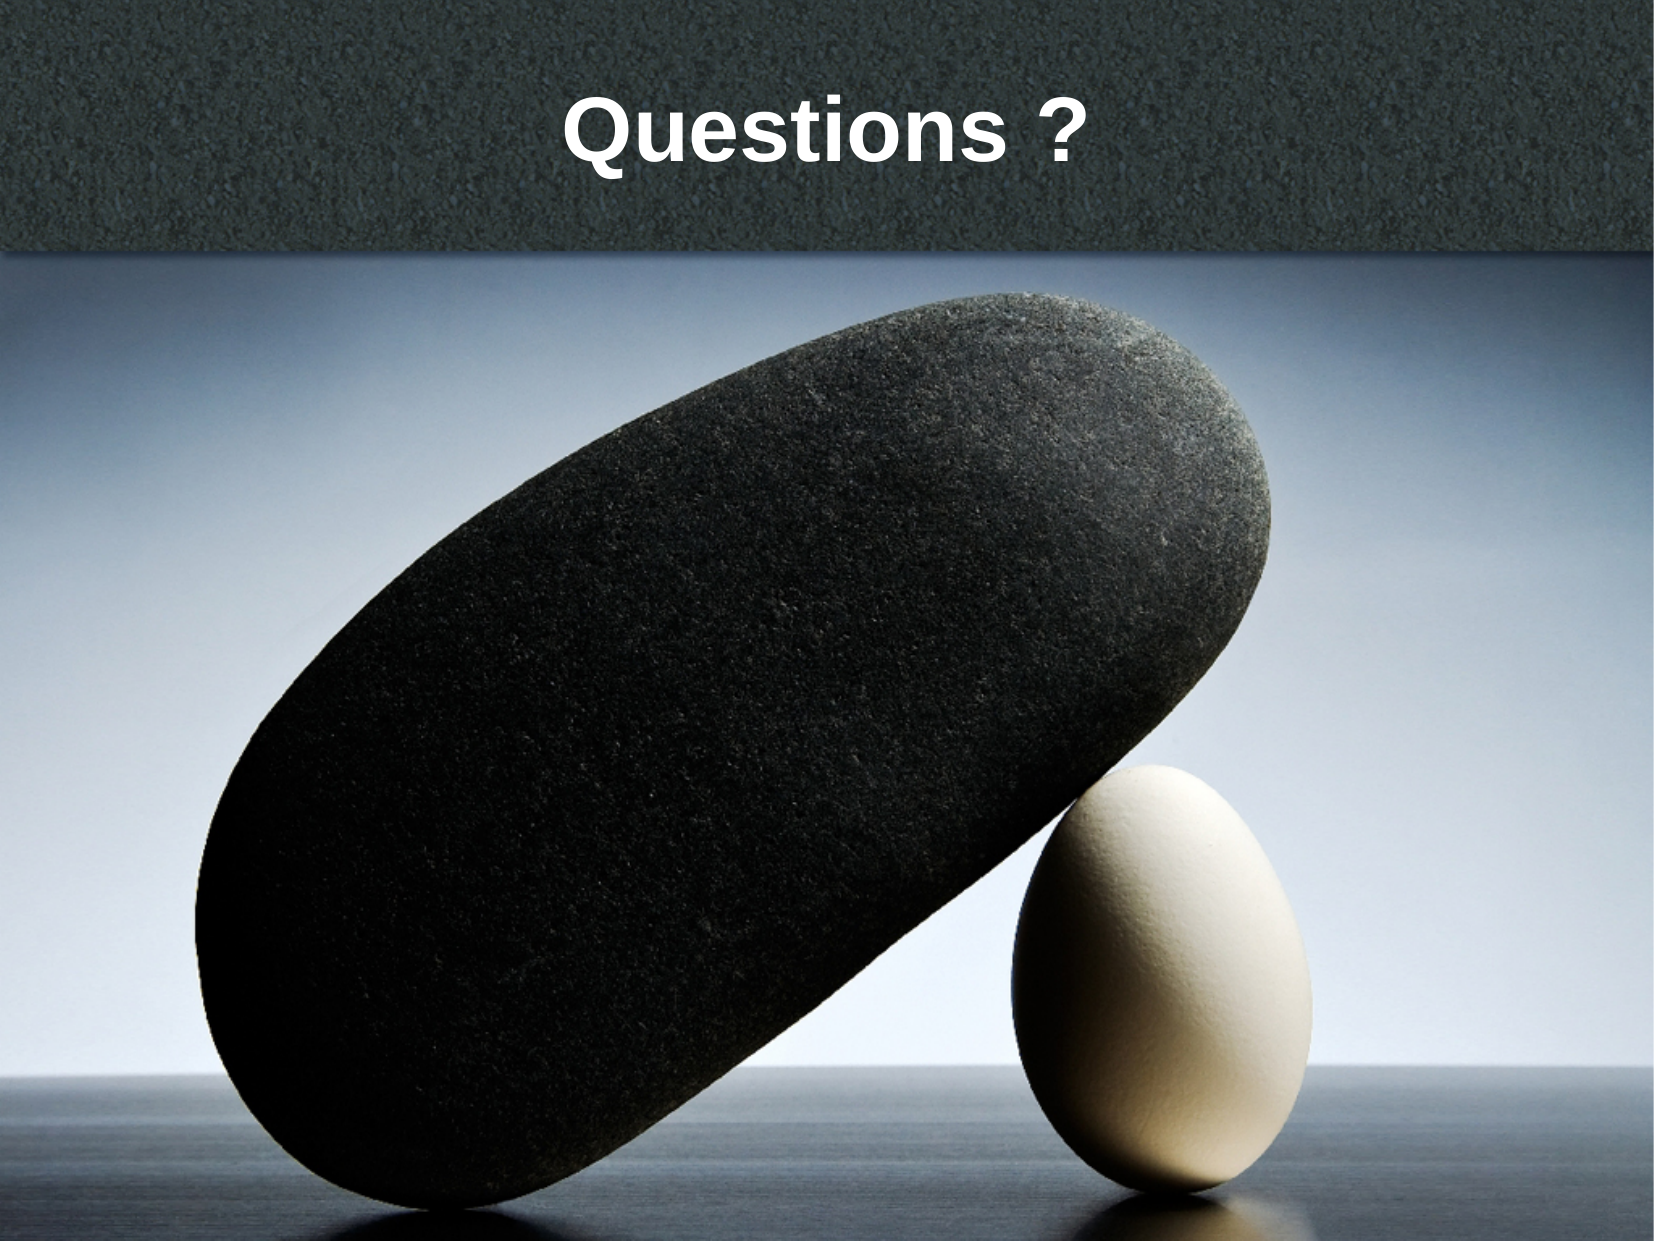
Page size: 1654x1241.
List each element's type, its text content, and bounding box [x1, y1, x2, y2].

picture [0, 0, 1654, 1241]
title Questions ? [82, 25, 1571, 233]
